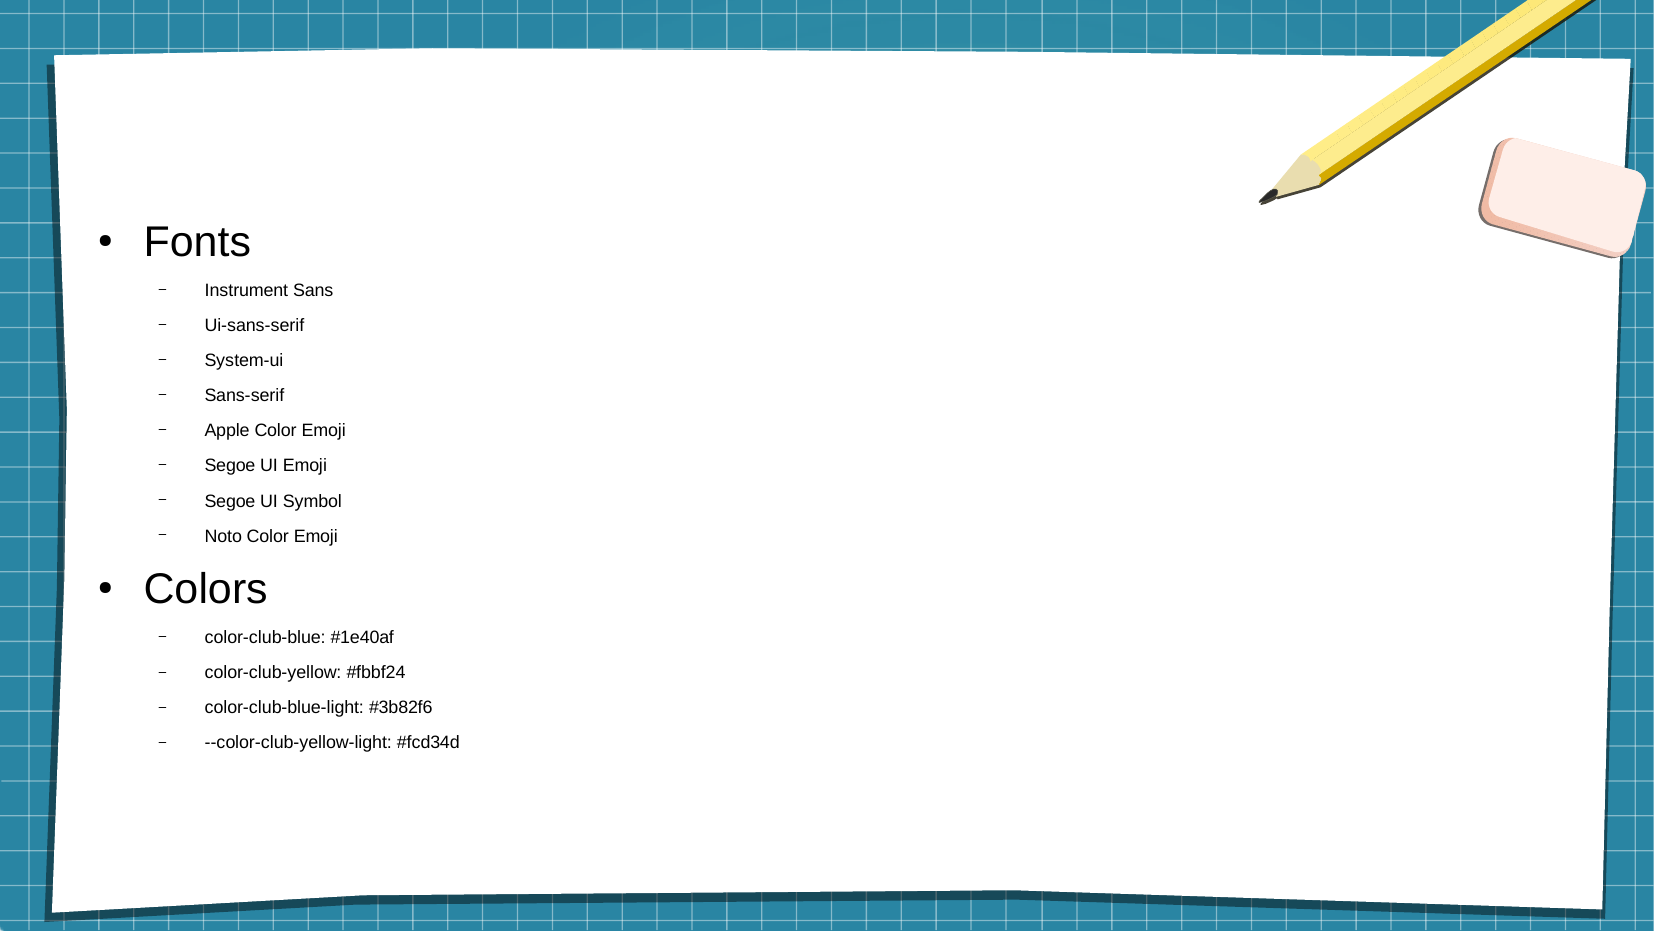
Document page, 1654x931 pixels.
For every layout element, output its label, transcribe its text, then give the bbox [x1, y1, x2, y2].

list Fonts Instrument Sans Ui-sans-serif System-ui Sans-serif Apple Color Emoji Segoe UI Emoji Segoe UI Symbol Noto Color Emoji Colors color-club-blue: #1e40af color-club-yellow: #fbbf24 color-club-blue-light: #3b82f6 --color-club-yellow-light: #fcd34d [82, 217, 1571, 758]
